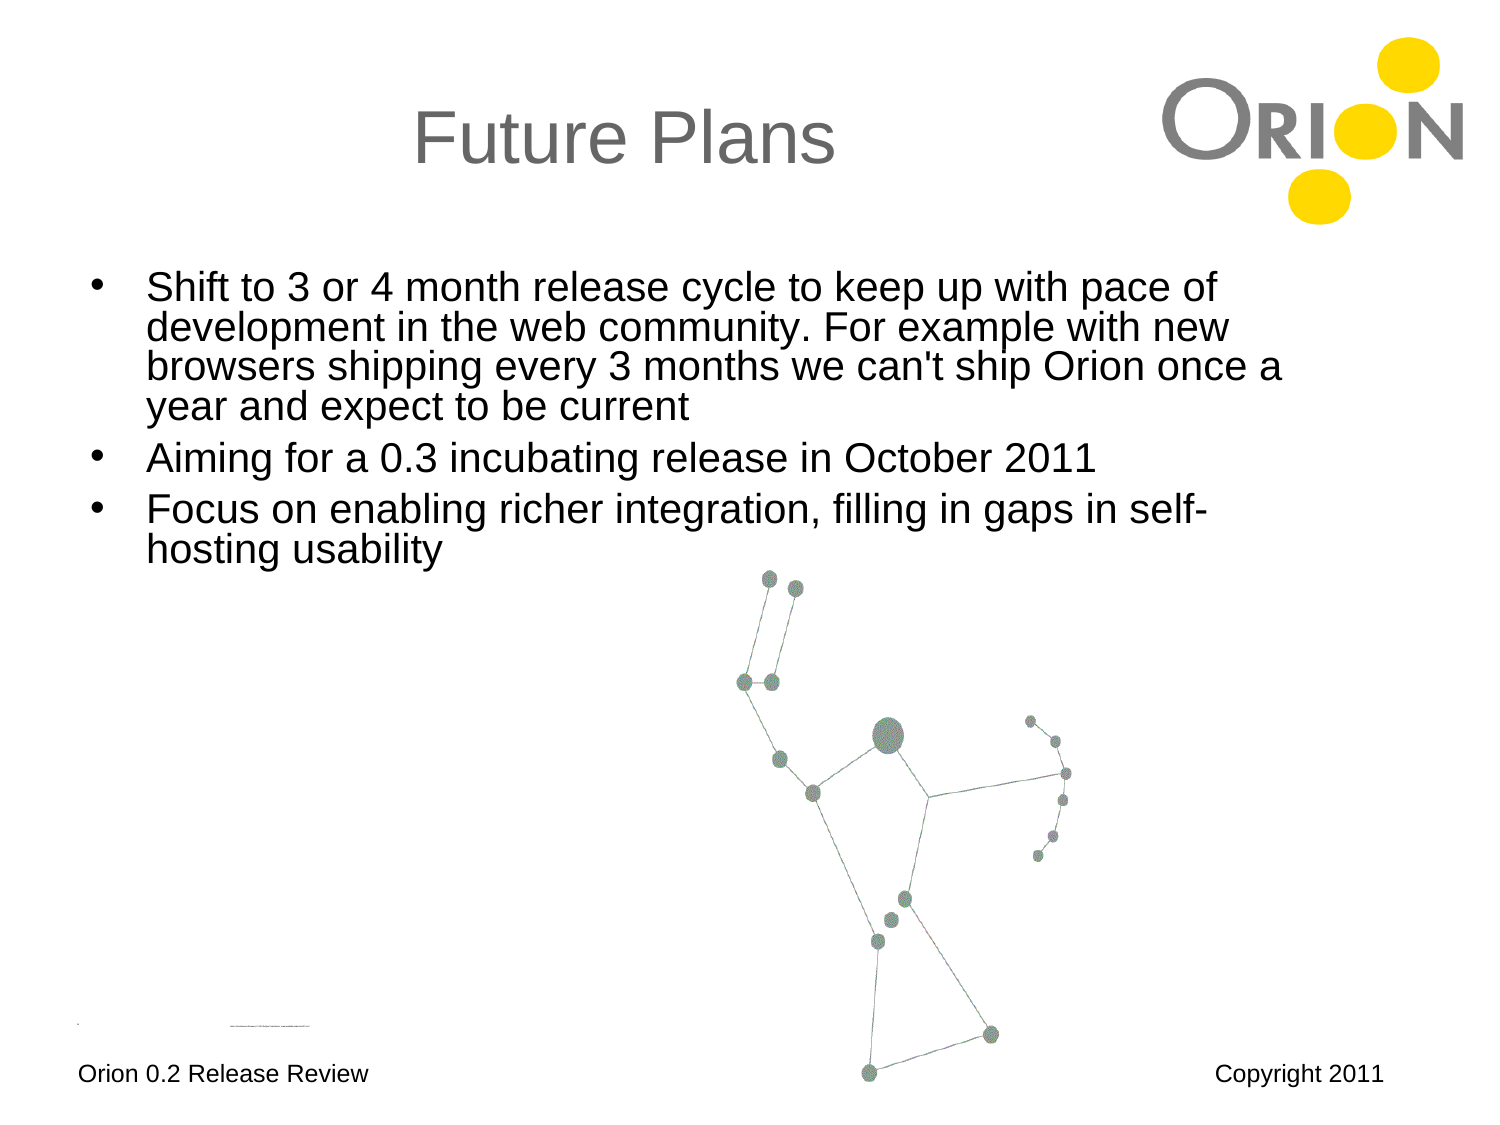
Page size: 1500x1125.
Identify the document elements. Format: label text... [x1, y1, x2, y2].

picture [1162, 37, 1463, 225]
picture [712, 562, 1088, 1088]
title Future Plans [74, 45, 1176, 233]
list Shift to 3 or 4 month release cycle to keep up with pace of development in the web community. For example with new browsers shipping every 3 months we can't ship Orion once a year and expect to be current Aiming for a 0.3 incubating release in October 2011 Focus on enabling richer integration, filling in gaps in self-hosting usability [75, 262, 1351, 1006]
